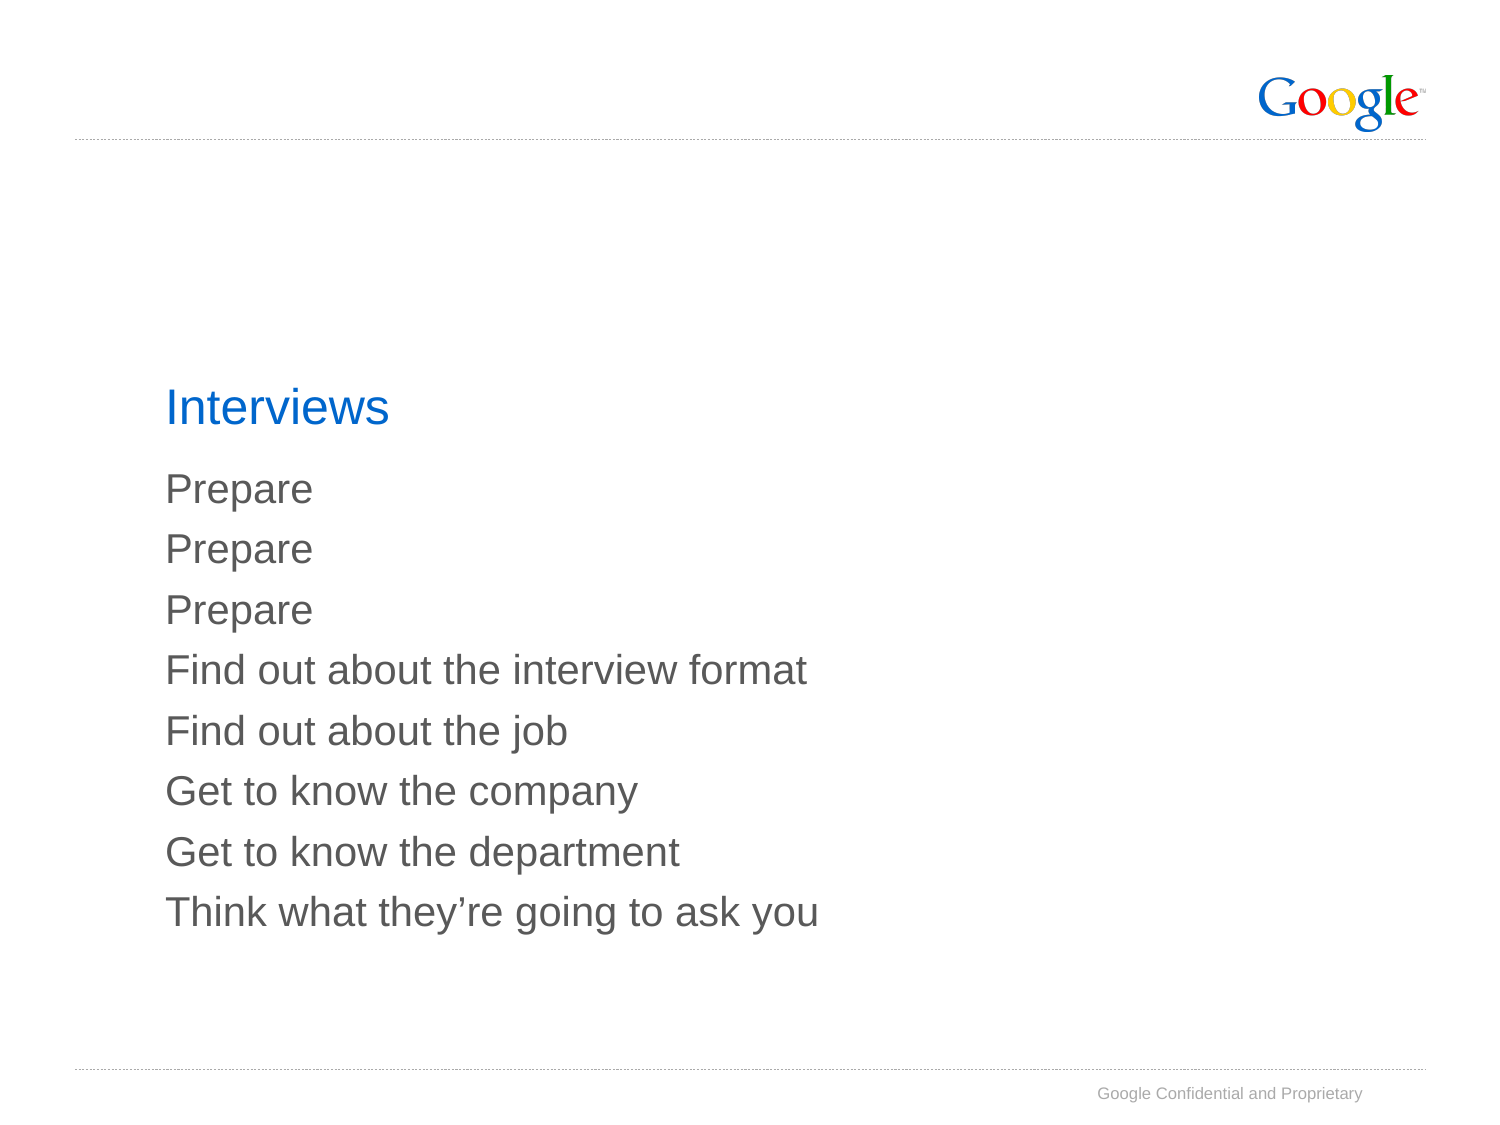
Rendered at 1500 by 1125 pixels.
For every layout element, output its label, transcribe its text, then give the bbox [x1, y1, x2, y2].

title Interviews [150, 253, 1351, 443]
picture [1259, 75, 1426, 132]
list Prepare Prepare Prepare Find out about the interview format Find out about the job Get to know the company Get to know the department Think what they’re going to ask you [150, 454, 1351, 1035]
